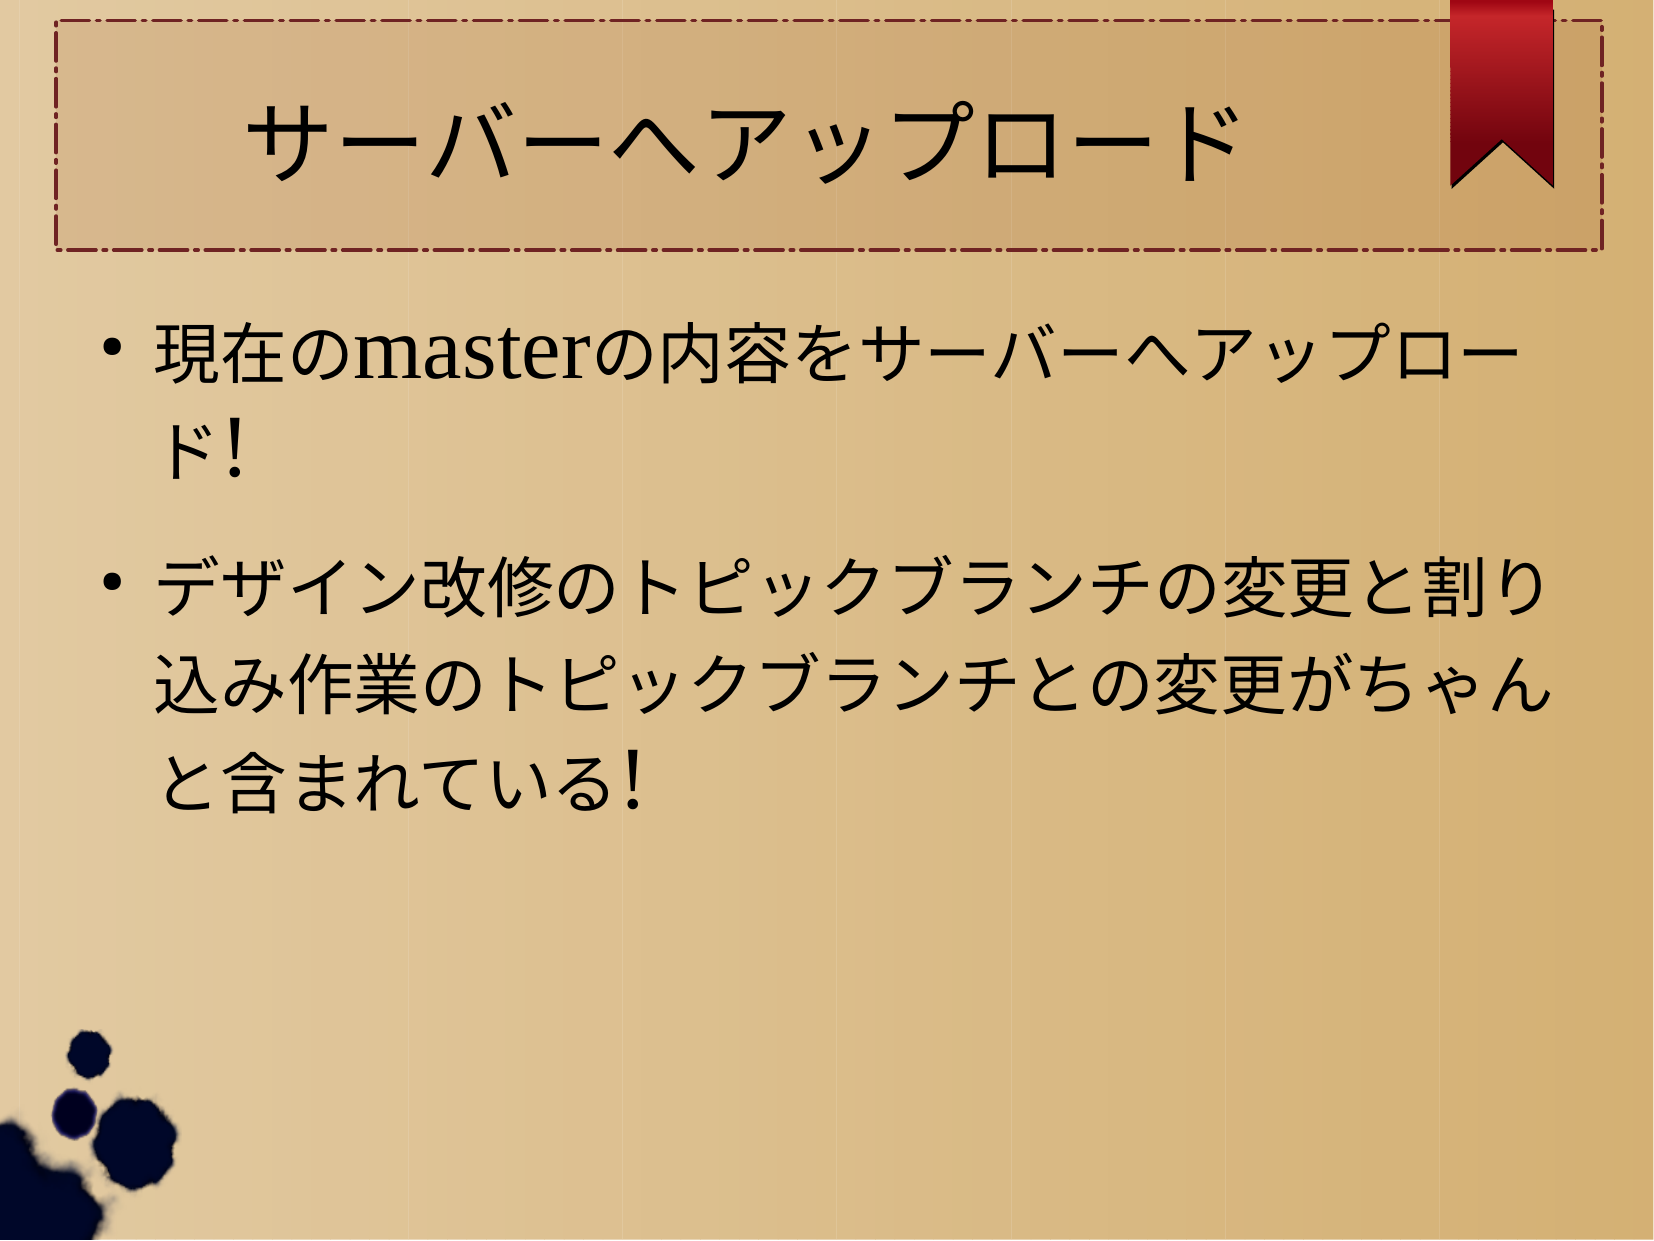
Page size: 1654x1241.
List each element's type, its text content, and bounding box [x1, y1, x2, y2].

list 現在のmasterの内容をサーバーへアップロード! デザイン改修のトピックブランチの変更と割り込み作業のトピックブランチとの変更がちゃんと含まれている! [82, 299, 1571, 1019]
title サーバーへアップロード [82, 47, 1412, 229]
